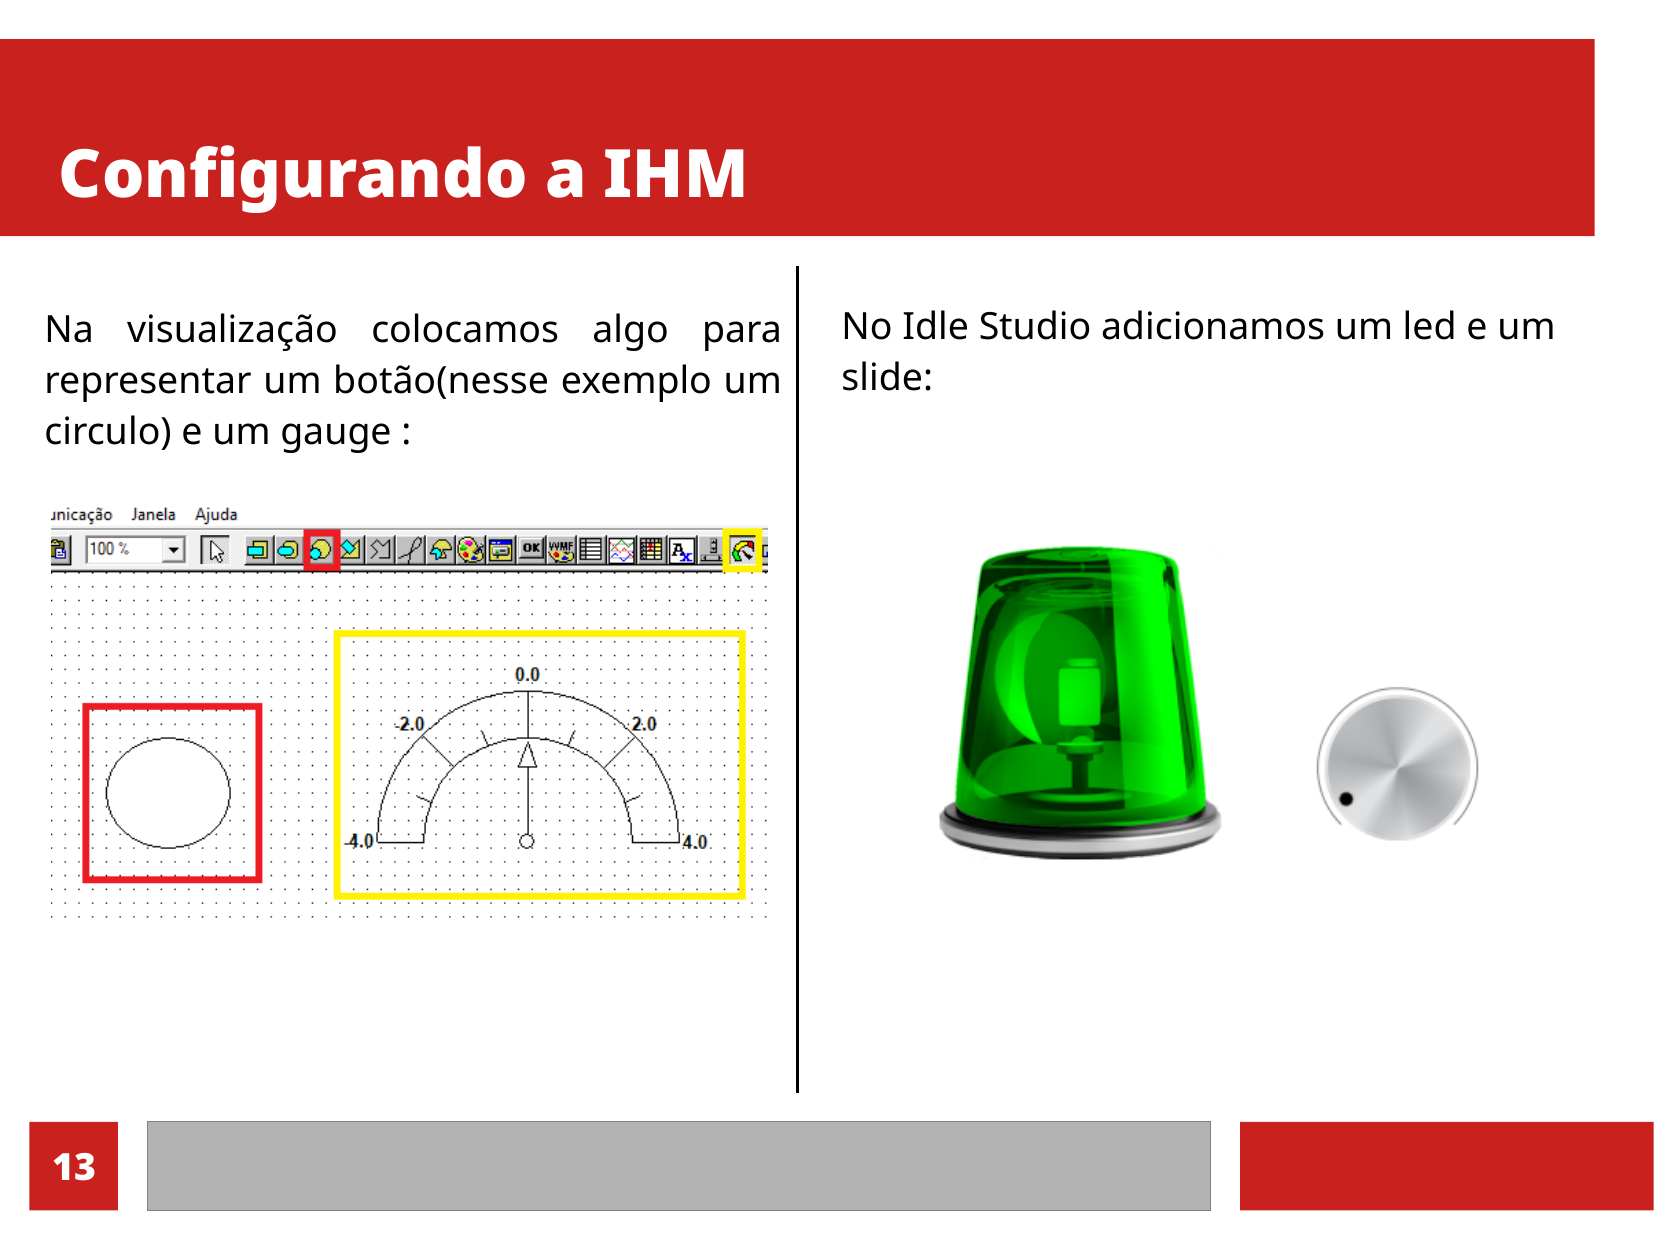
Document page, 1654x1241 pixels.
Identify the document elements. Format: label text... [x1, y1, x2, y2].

picture [51, 501, 768, 926]
title Configurando a IHM [58, 58, 1595, 217]
text_box No Idle Studio adicionamos um led e um slide: [826, 292, 1595, 355]
text_box Na visualização colocamos algo para representar um botão(nesse exemplo um circulo) e um gauge : [29, 295, 798, 502]
picture [885, 509, 1530, 916]
